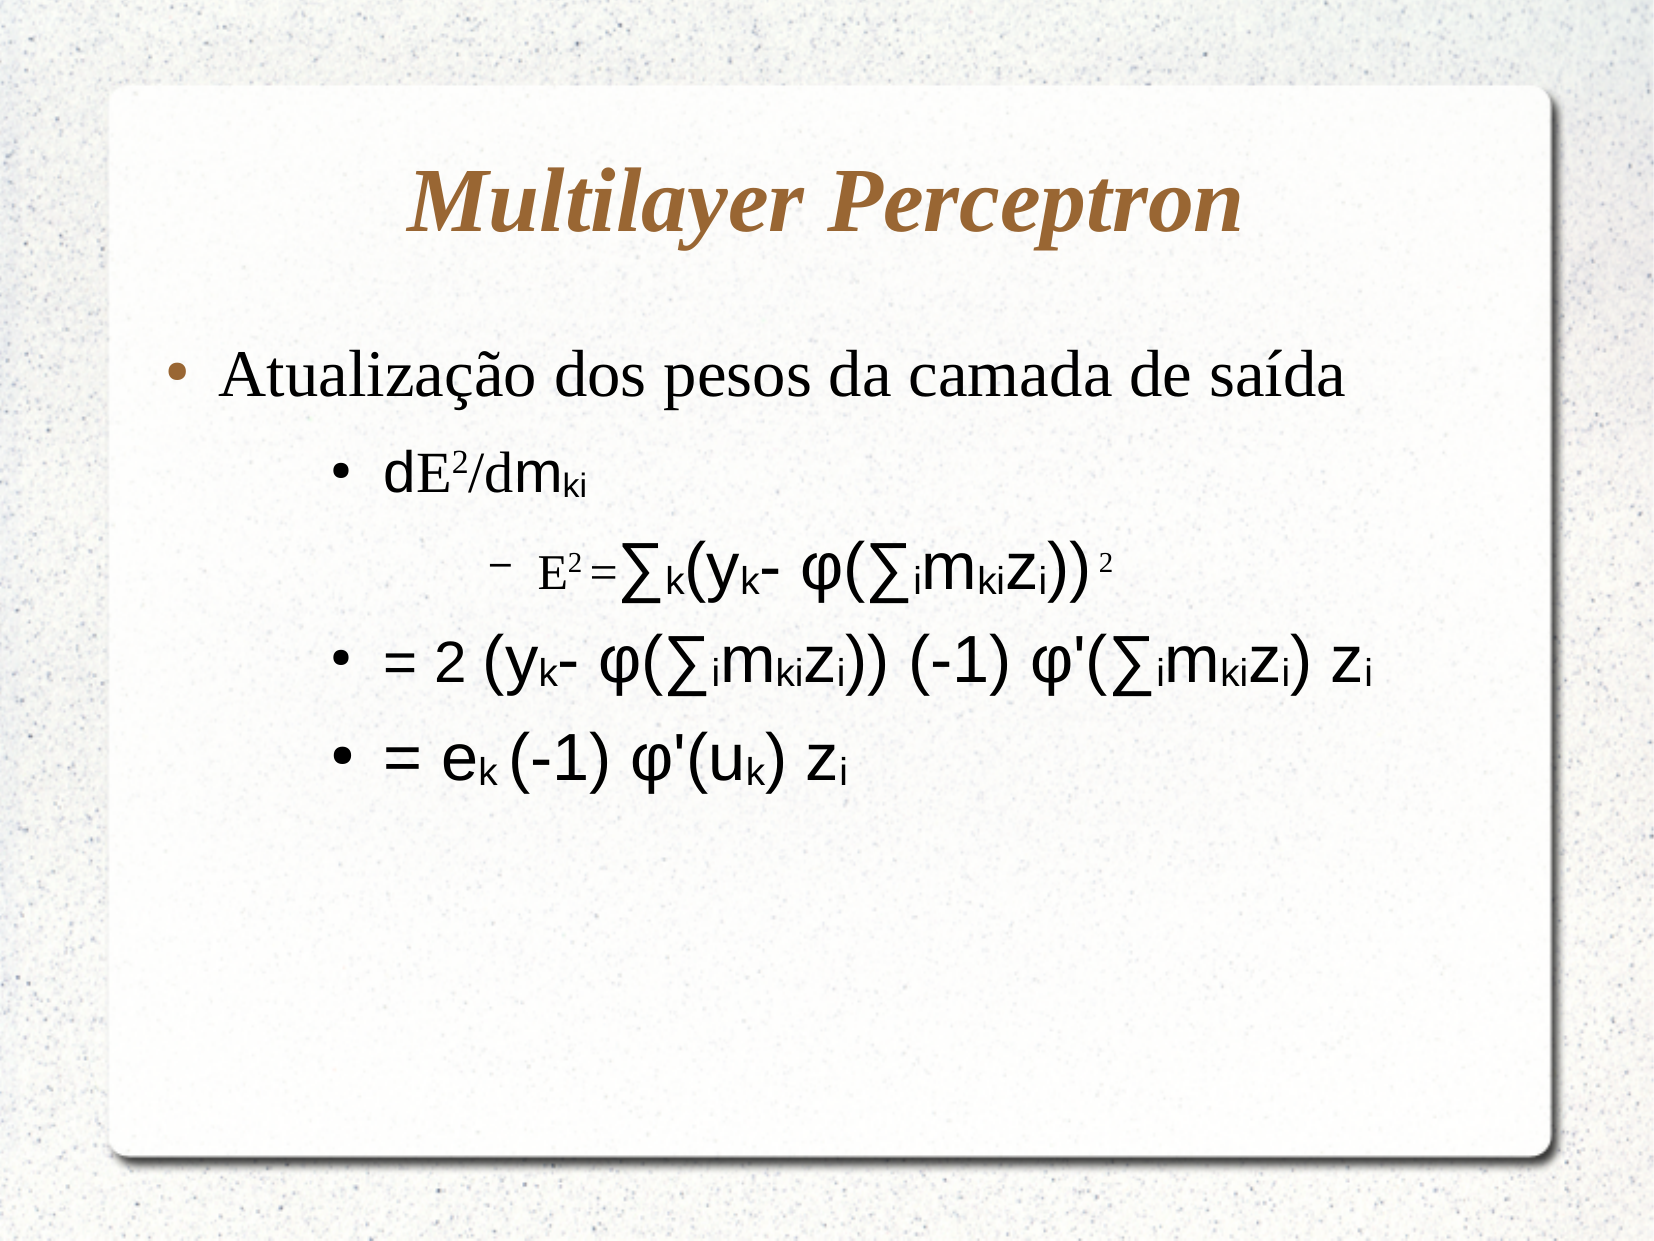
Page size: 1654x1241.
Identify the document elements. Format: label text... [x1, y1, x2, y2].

picture [0, 0, 1654, 1241]
list Atualização dos pesos da camada de saída dE2/dmki E2 =∑k(yk- φ(∑imkizi)) 2 = 2 (yk- φ(∑imkizi)) (-1) φ'(∑imkizi) zi = ek (-1) φ'(uk) zi [147, 336, 1506, 1241]
title Multilayer Perceptron [118, 96, 1536, 304]
